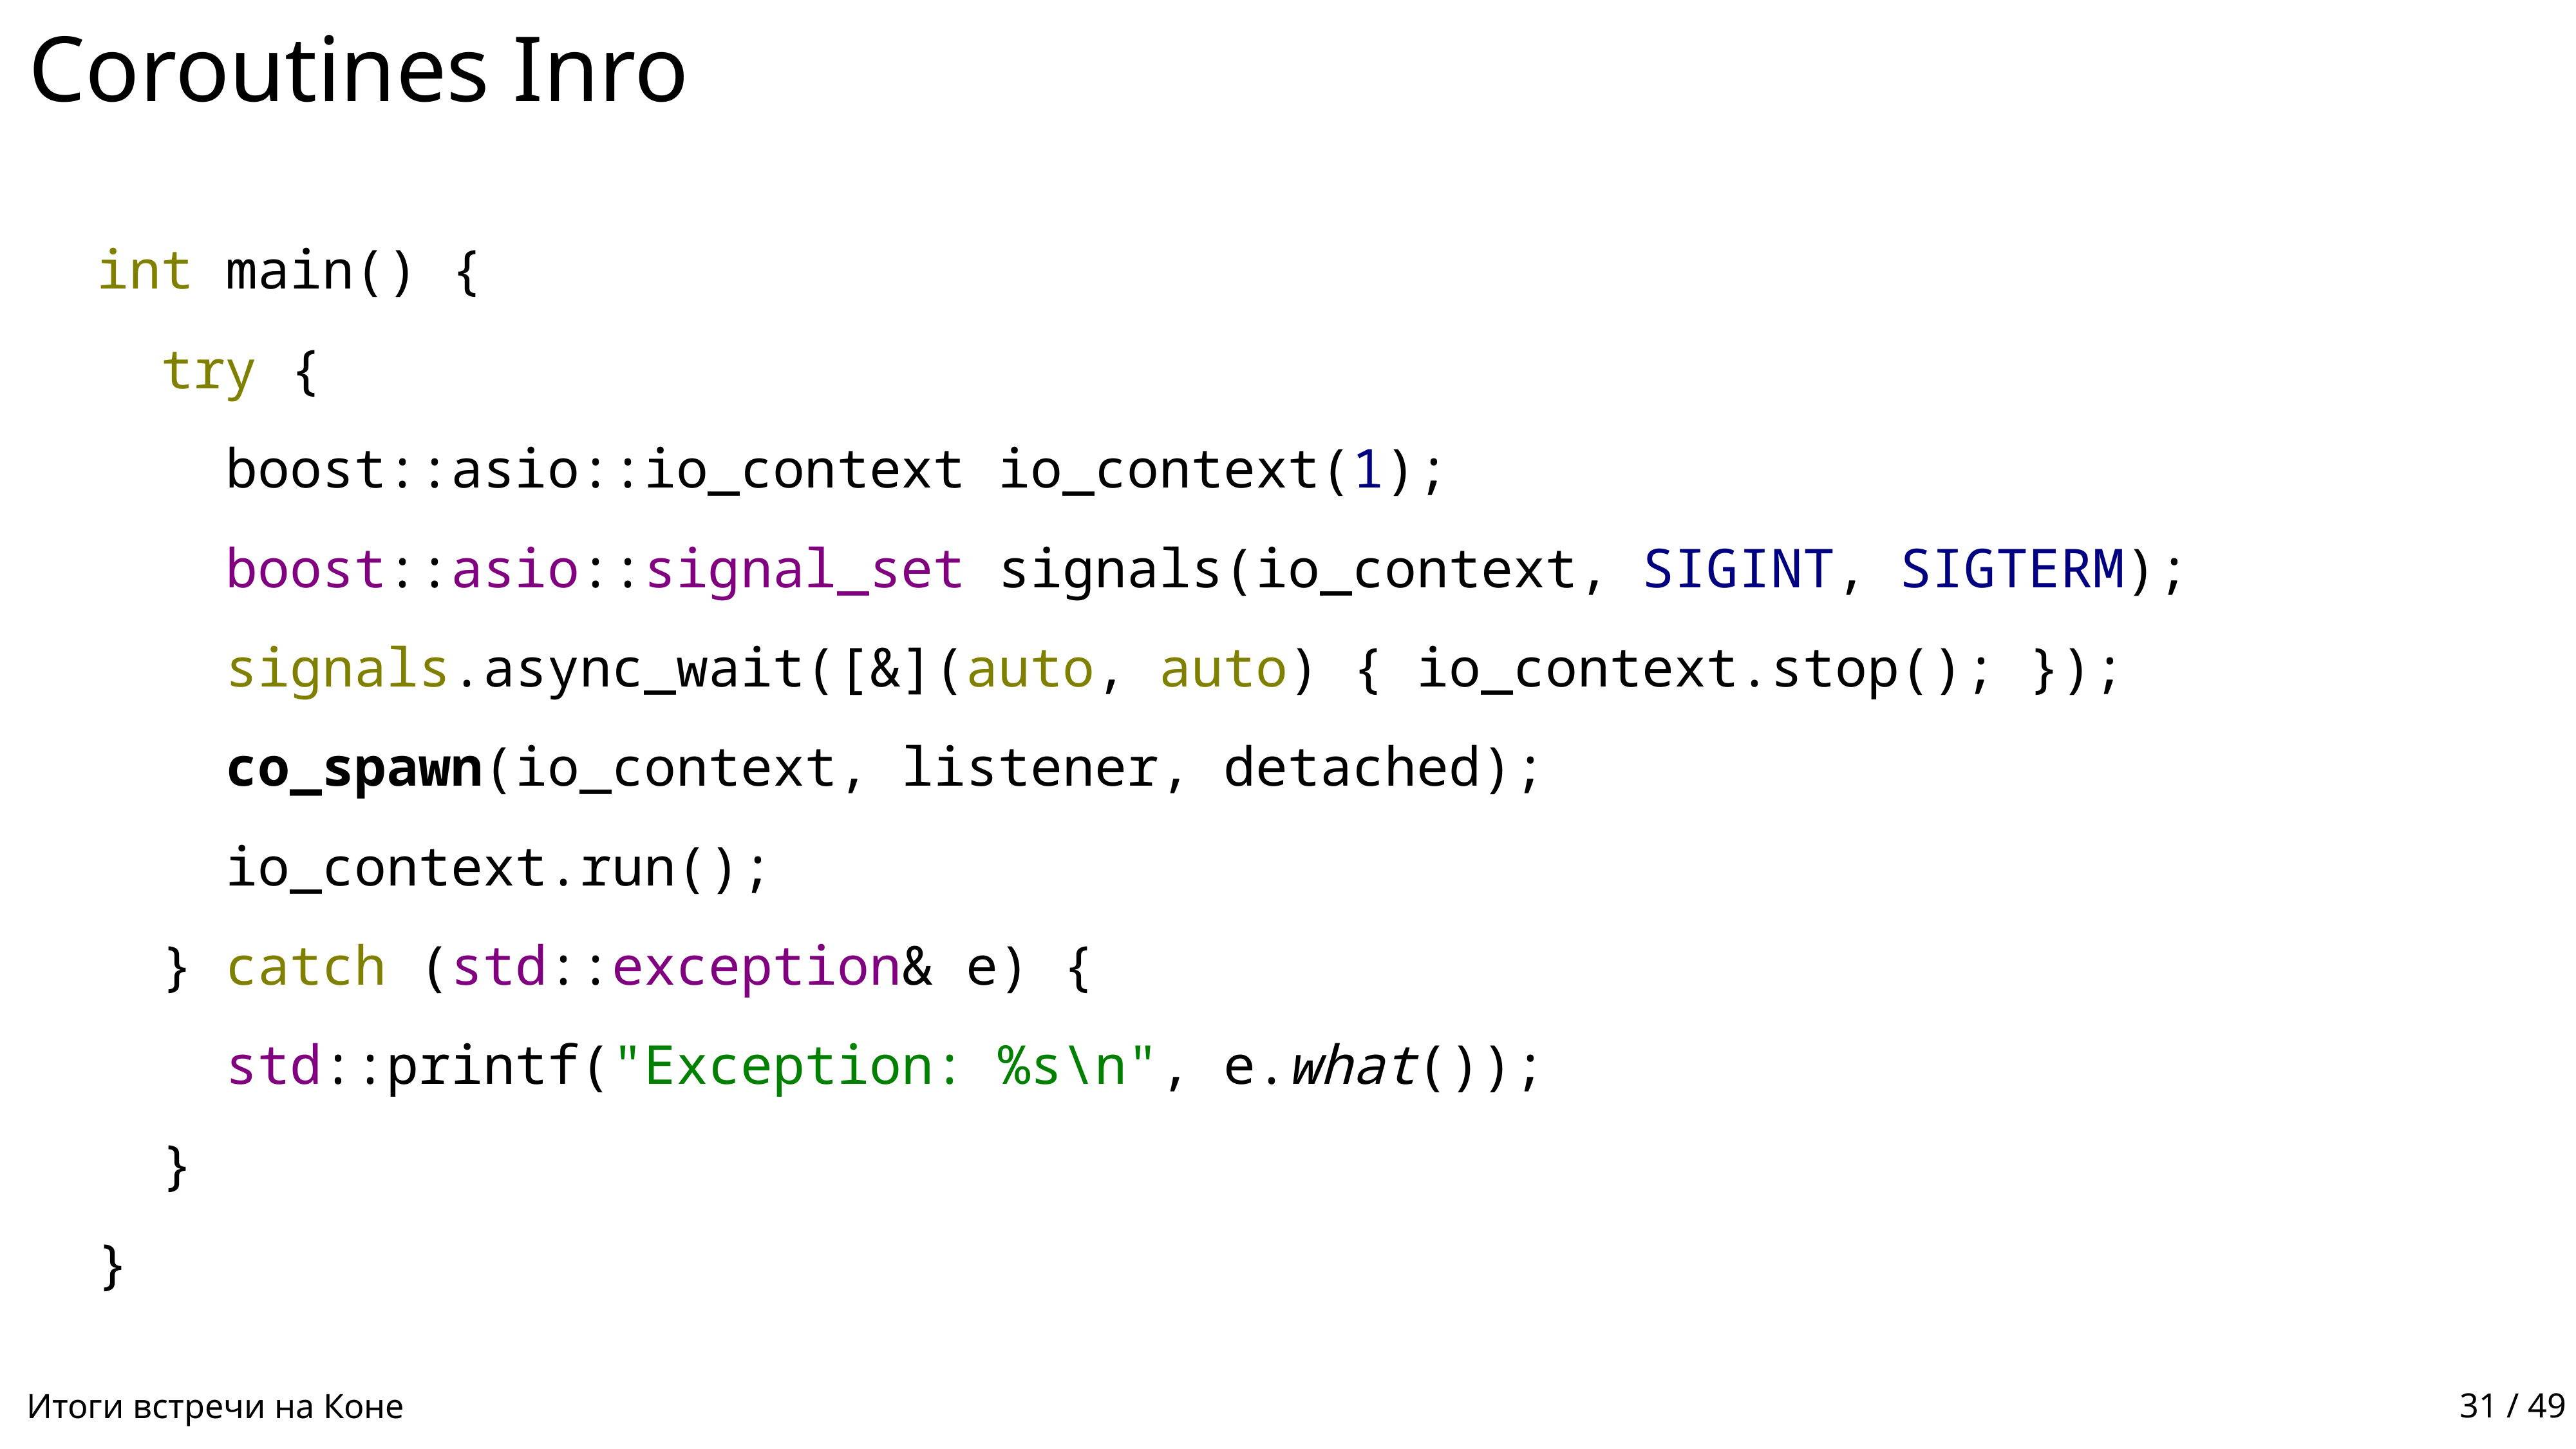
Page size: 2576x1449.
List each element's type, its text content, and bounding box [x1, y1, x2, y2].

list Итоги встречи на Коне [17, 1376, 1114, 1431]
list <number> / 49 [1479, 1376, 2576, 1431]
title Coroutines Inro [19, 19, 2550, 155]
list int main() { try { boost::asio::io_context io_context(1); boost::asio::signal_set signals(io_context, SIGINT, SIGTERM); signals.async_wait([&](auto, auto) { io_context.stop(); }); co_spawn(io_context, listener, detached); io_context.run(); } catch (std::exception& e) { std::printf("Exception: %s\n", e.what()); } } [87, 214, 2550, 1382]
